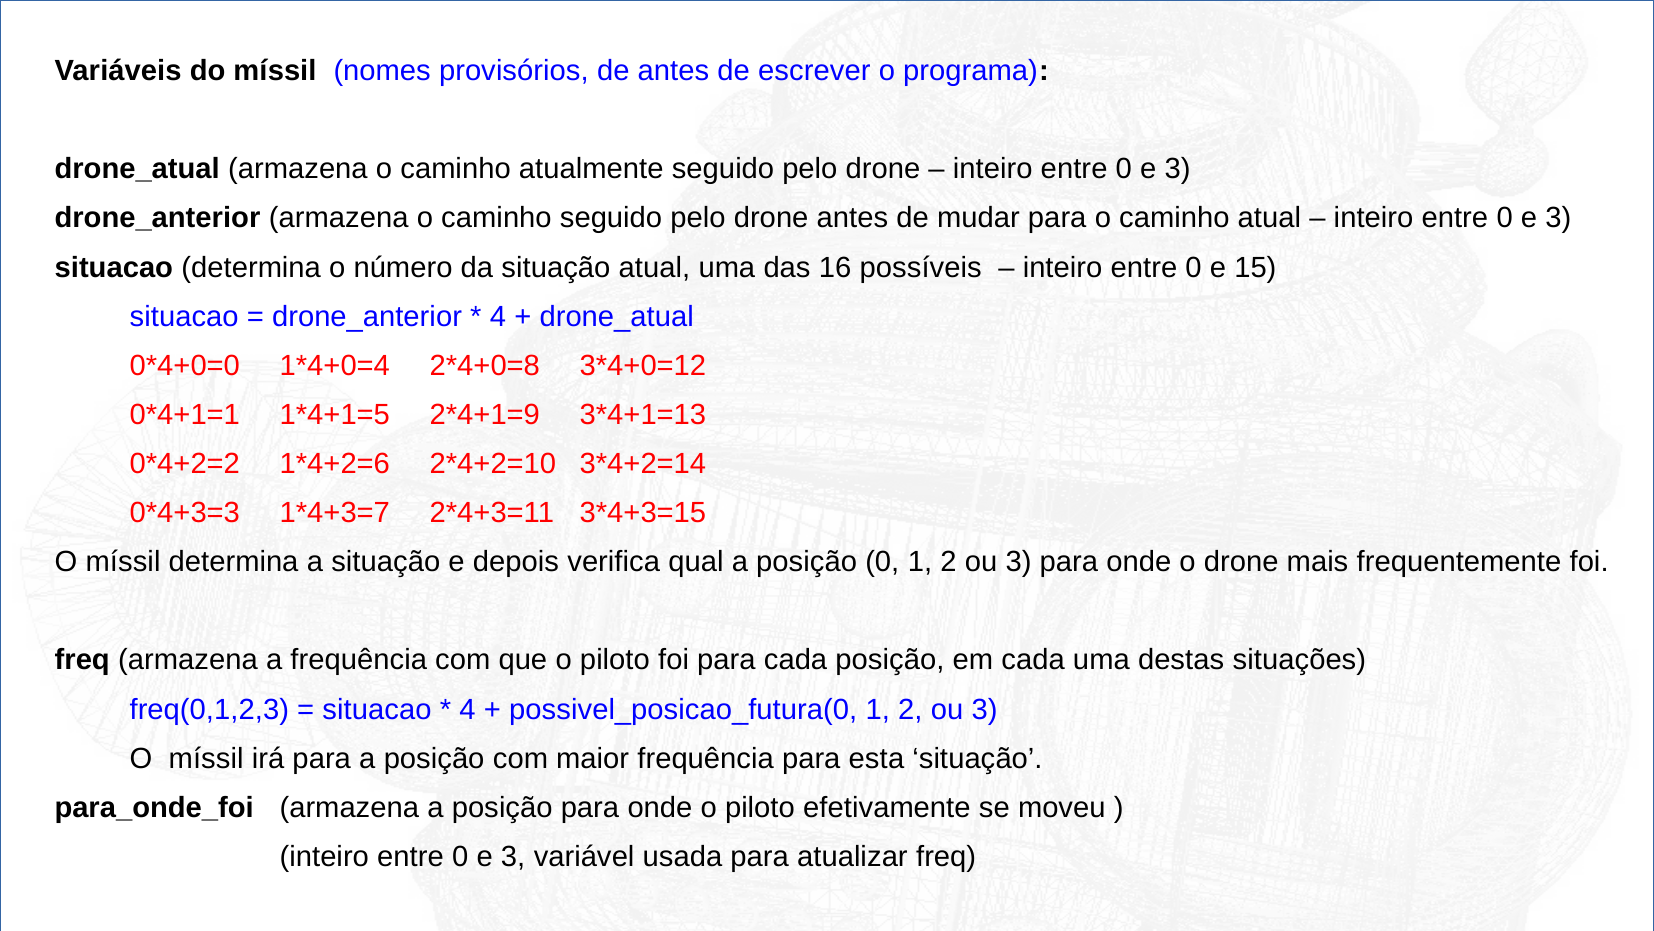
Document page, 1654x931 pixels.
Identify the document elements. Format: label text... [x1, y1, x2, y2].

text_box Variáveis do míssil (nomes provisórios, de antes de escrever o programa): drone_atual (armazena o caminho atualmente seguido pelo drone – inteiro entre 0 e 3) drone_anterior (armazena o caminho seguido pelo drone antes de mudar para o caminho atual – inteiro entre 0 e 3) situacao (determina o número da situação atual, uma das 16 possíveis – inteiro entre 0 e 15) situacao = drone_anterior * 4 + drone_atual 0*4+0=0 1*4+0=4 2*4+0=8 3*4+0=12 0*4+1=1 1*4+1=5 2*4+1=9 3*4+1=13 0*4+2=2 1*4+2=6 2*4+2=10 3*4+2=14 0*4+3=3 1*4+3=7 2*4+3=11 3*4+3=15 O míssil determina a situação e depois verifica qual a posição (0, 1, 2 ou 3) para onde o drone mais frequentemente foi. freq (armazena a frequência com que o piloto foi para cada posição, em cada uma destas situações) freq(0,1,2,3) = situacao * 4 + possivel_posicao_futura(0, 1, 2, ou 3) O míssil irá para a posição com maior frequência para esta ‘situação’. para_onde_foi (armazena a posição para onde o piloto efetivamente se moveu ) (inteiro entre 0 e 3, variável usada para atualizar freq) [39, 30, 1627, 881]
